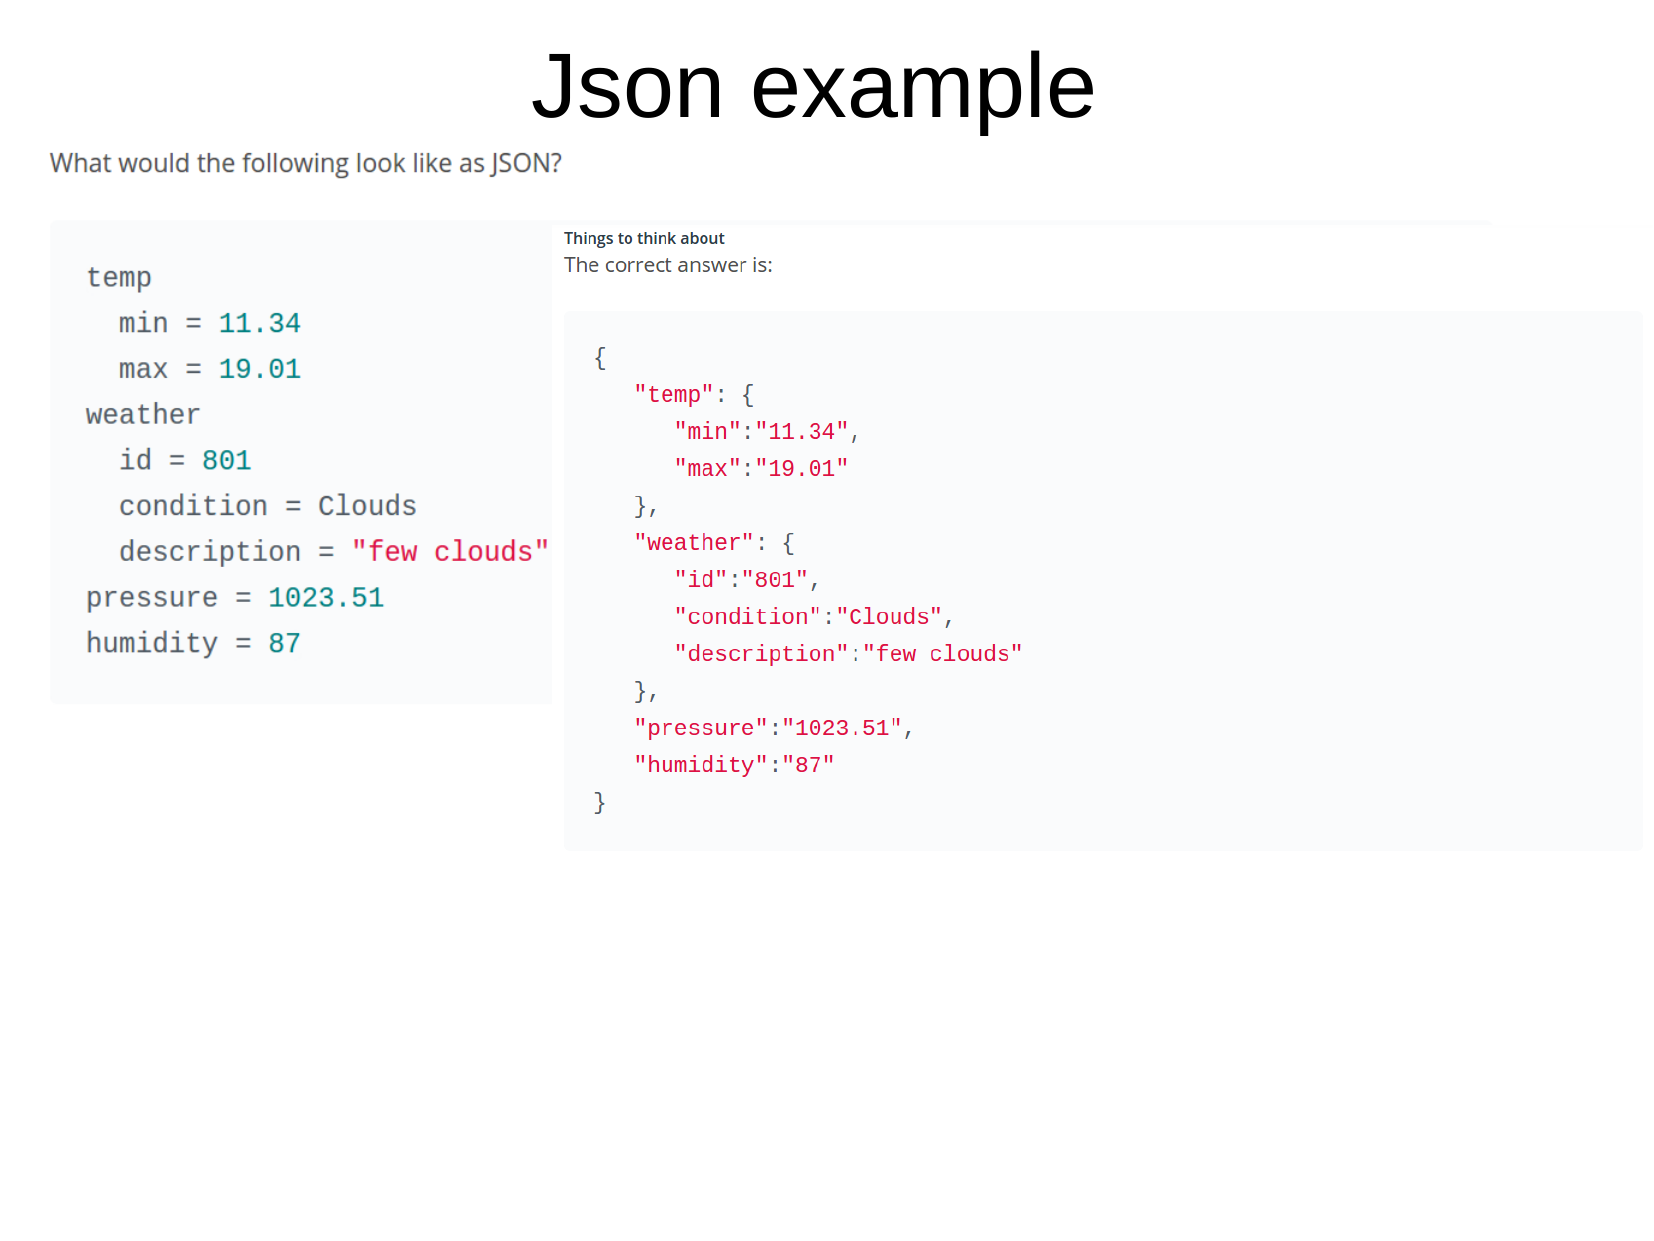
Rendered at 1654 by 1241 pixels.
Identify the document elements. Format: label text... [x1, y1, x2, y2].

picture [42, 141, 1654, 922]
title Json example [70, 0, 1560, 189]
